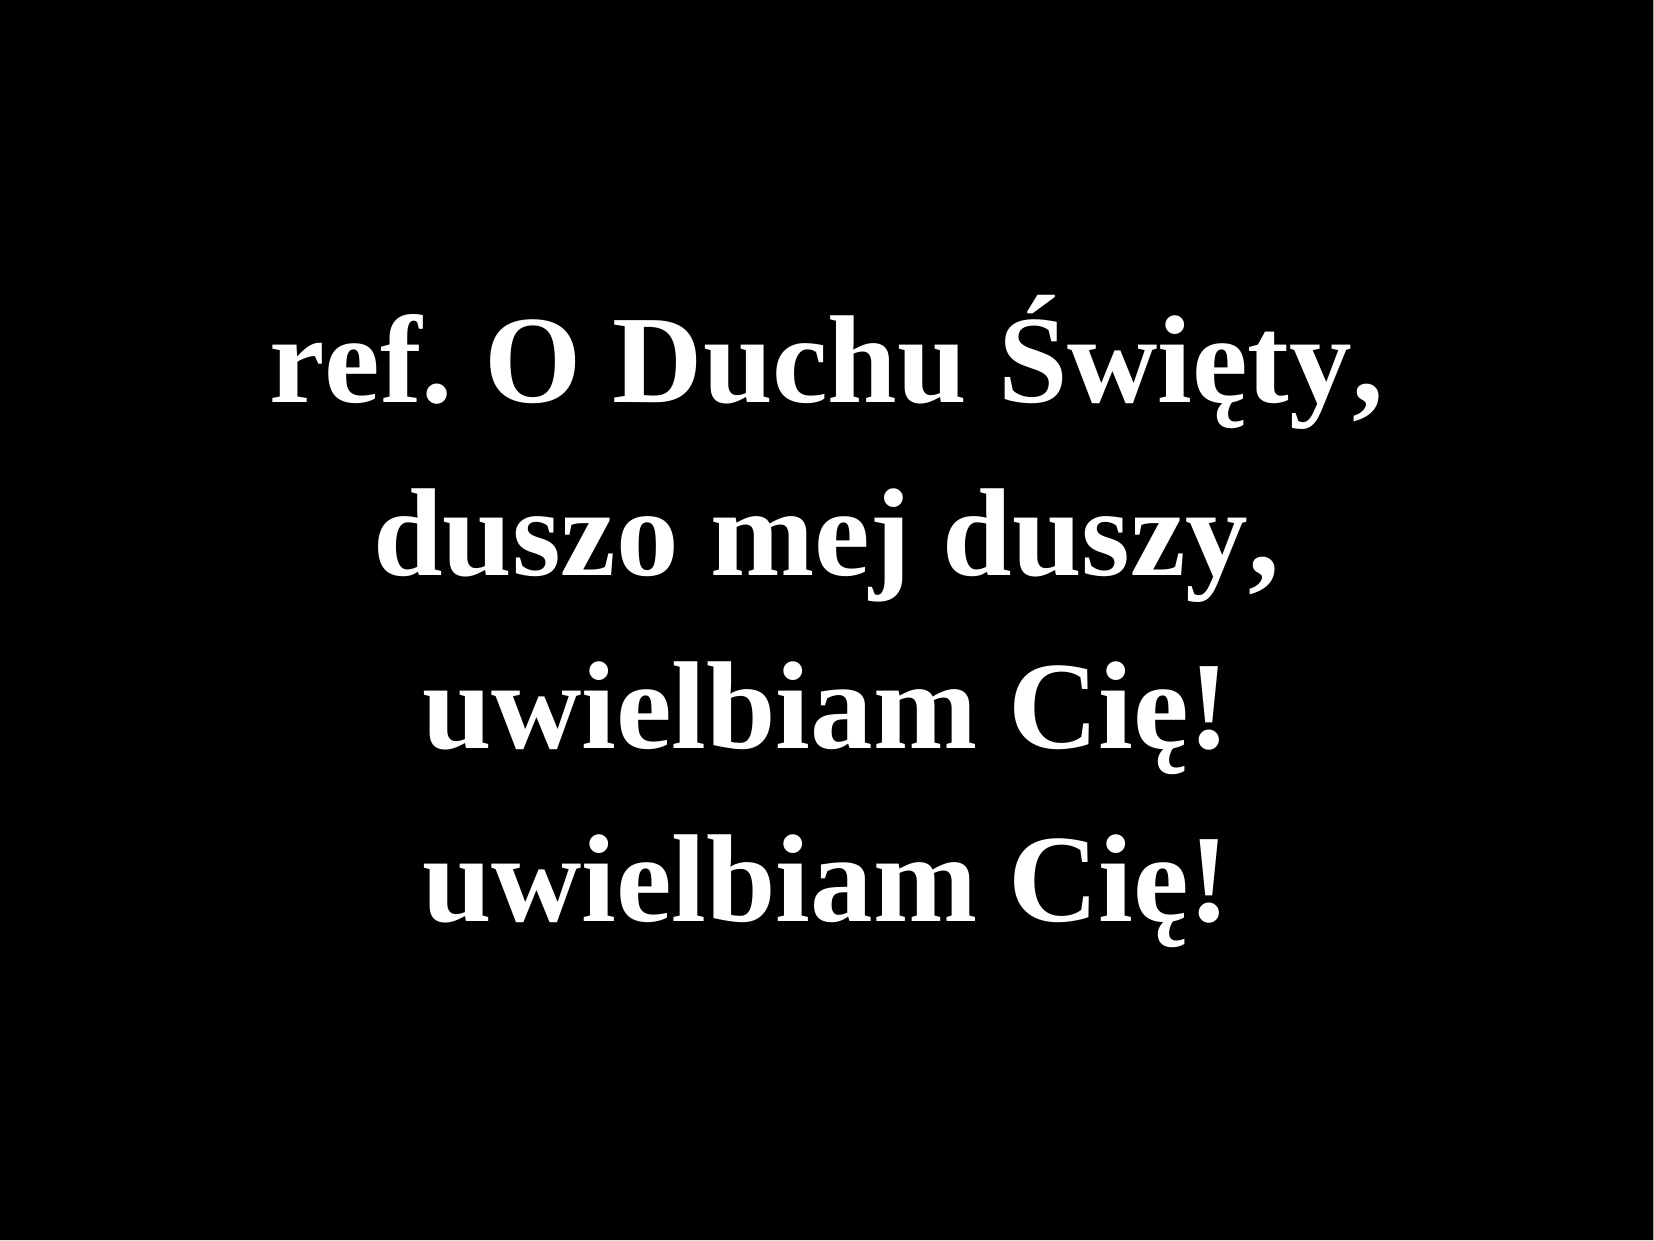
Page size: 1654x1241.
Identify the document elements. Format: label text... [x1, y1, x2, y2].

title ref. O Duchu Święty, ppp duszo mej duszy, ppp uwielbiam Cię! ppp uwielbiam Cię! [0, 0, 1654, 1241]
